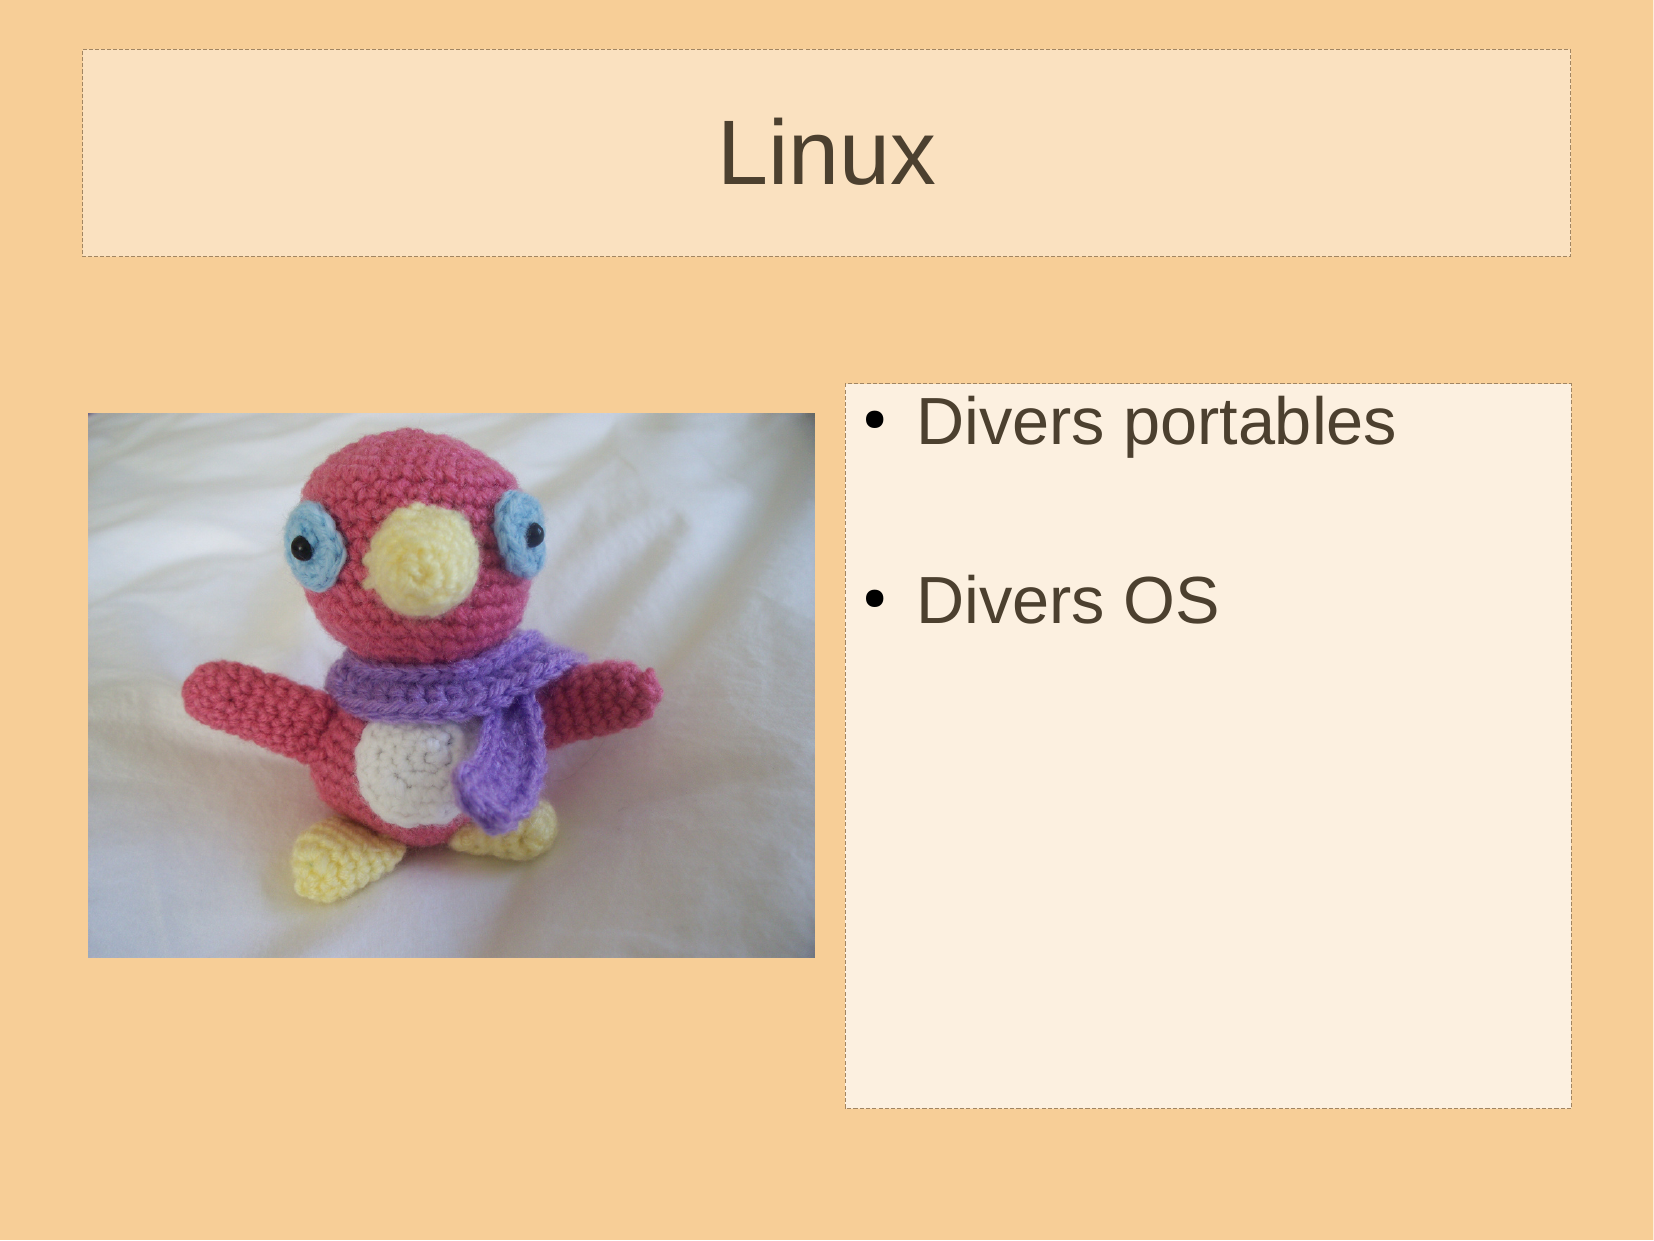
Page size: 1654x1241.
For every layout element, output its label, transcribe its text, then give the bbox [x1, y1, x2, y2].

picture [88, 413, 815, 958]
title Linux [82, 49, 1571, 257]
list Divers portables Divers OS [845, 383, 1572, 1109]
